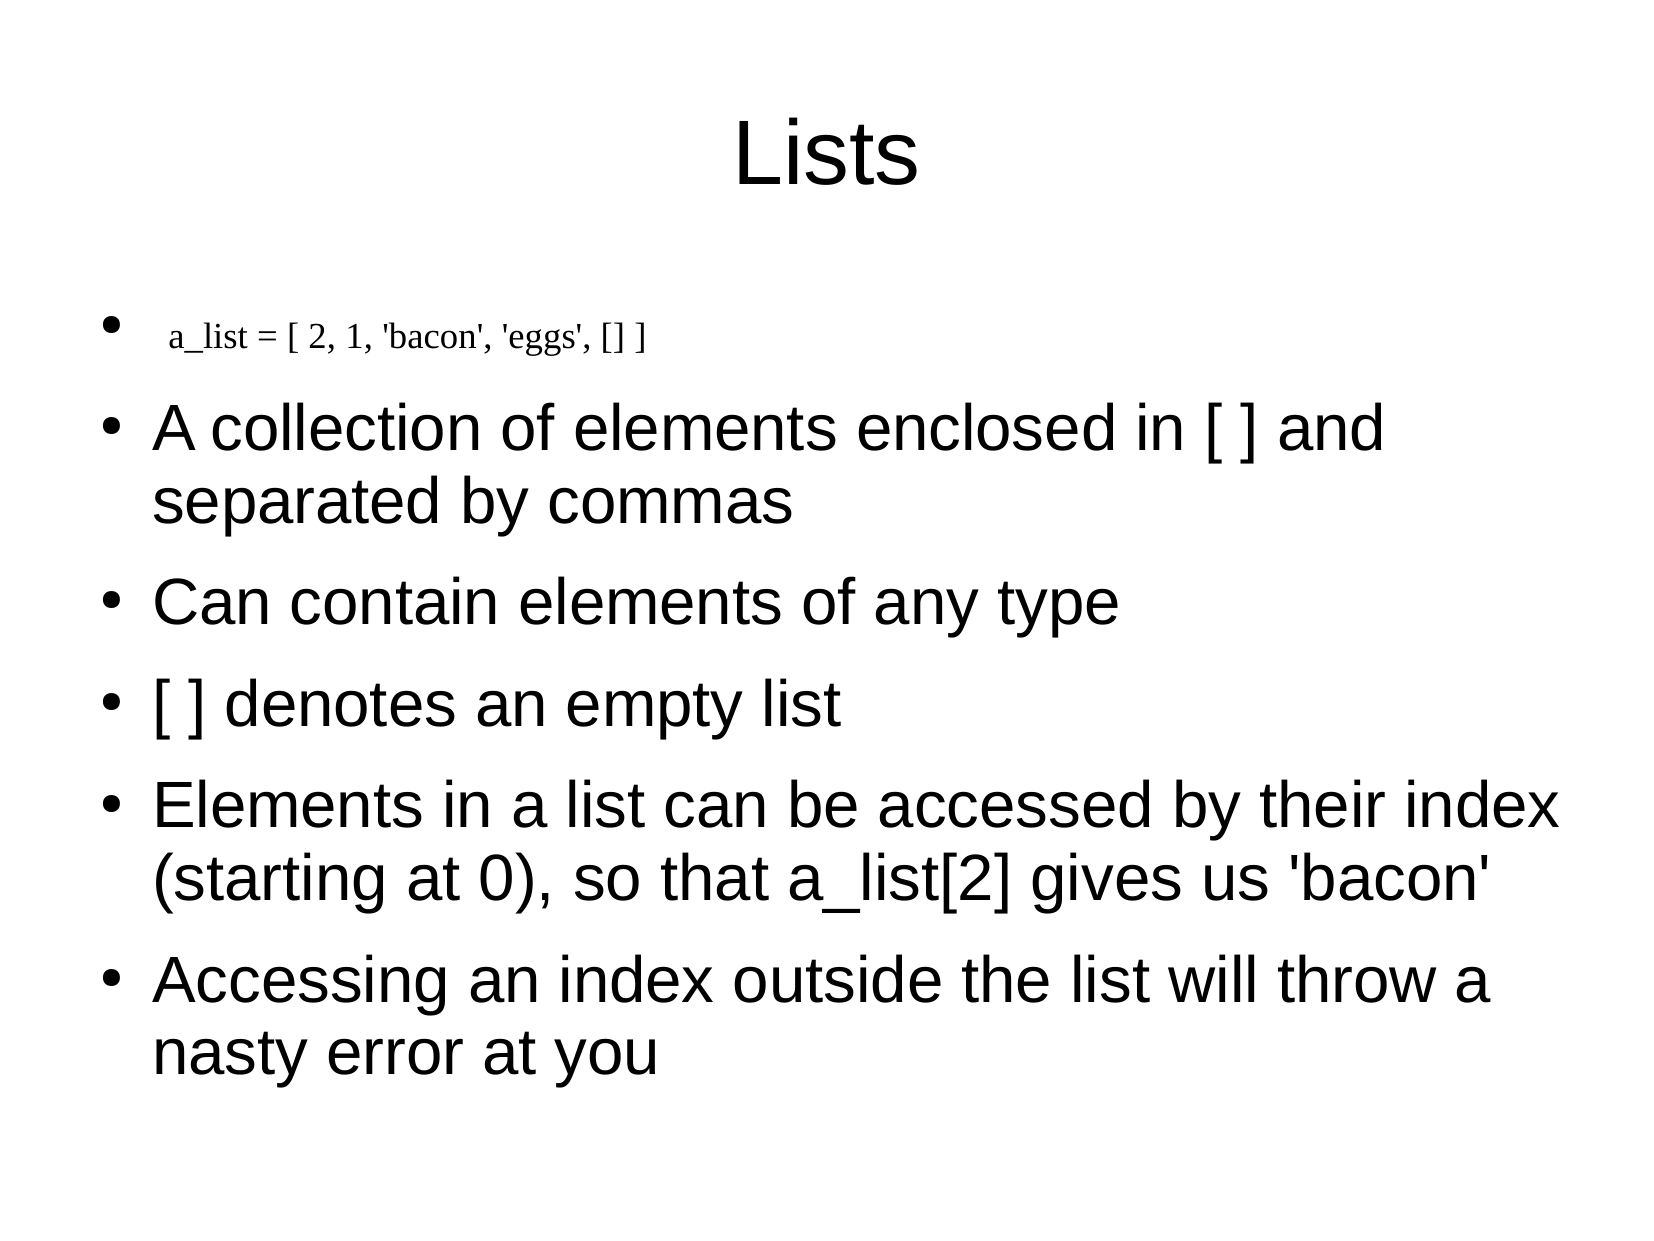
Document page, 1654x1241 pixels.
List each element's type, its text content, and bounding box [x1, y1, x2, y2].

title Lists [82, 49, 1571, 257]
list a_list = [ 2, 1, 'bacon', 'eggs', [] ] A collection of elements enclosed in [ ] and separated by commas Can contain elements of any type [ ] denotes an empty list Elements in a list can be accessed by their index (starting at 0), so that a_list[2] gives us 'bacon' Accessing an index outside the list will throw a nasty error at you [82, 290, 1571, 1109]
